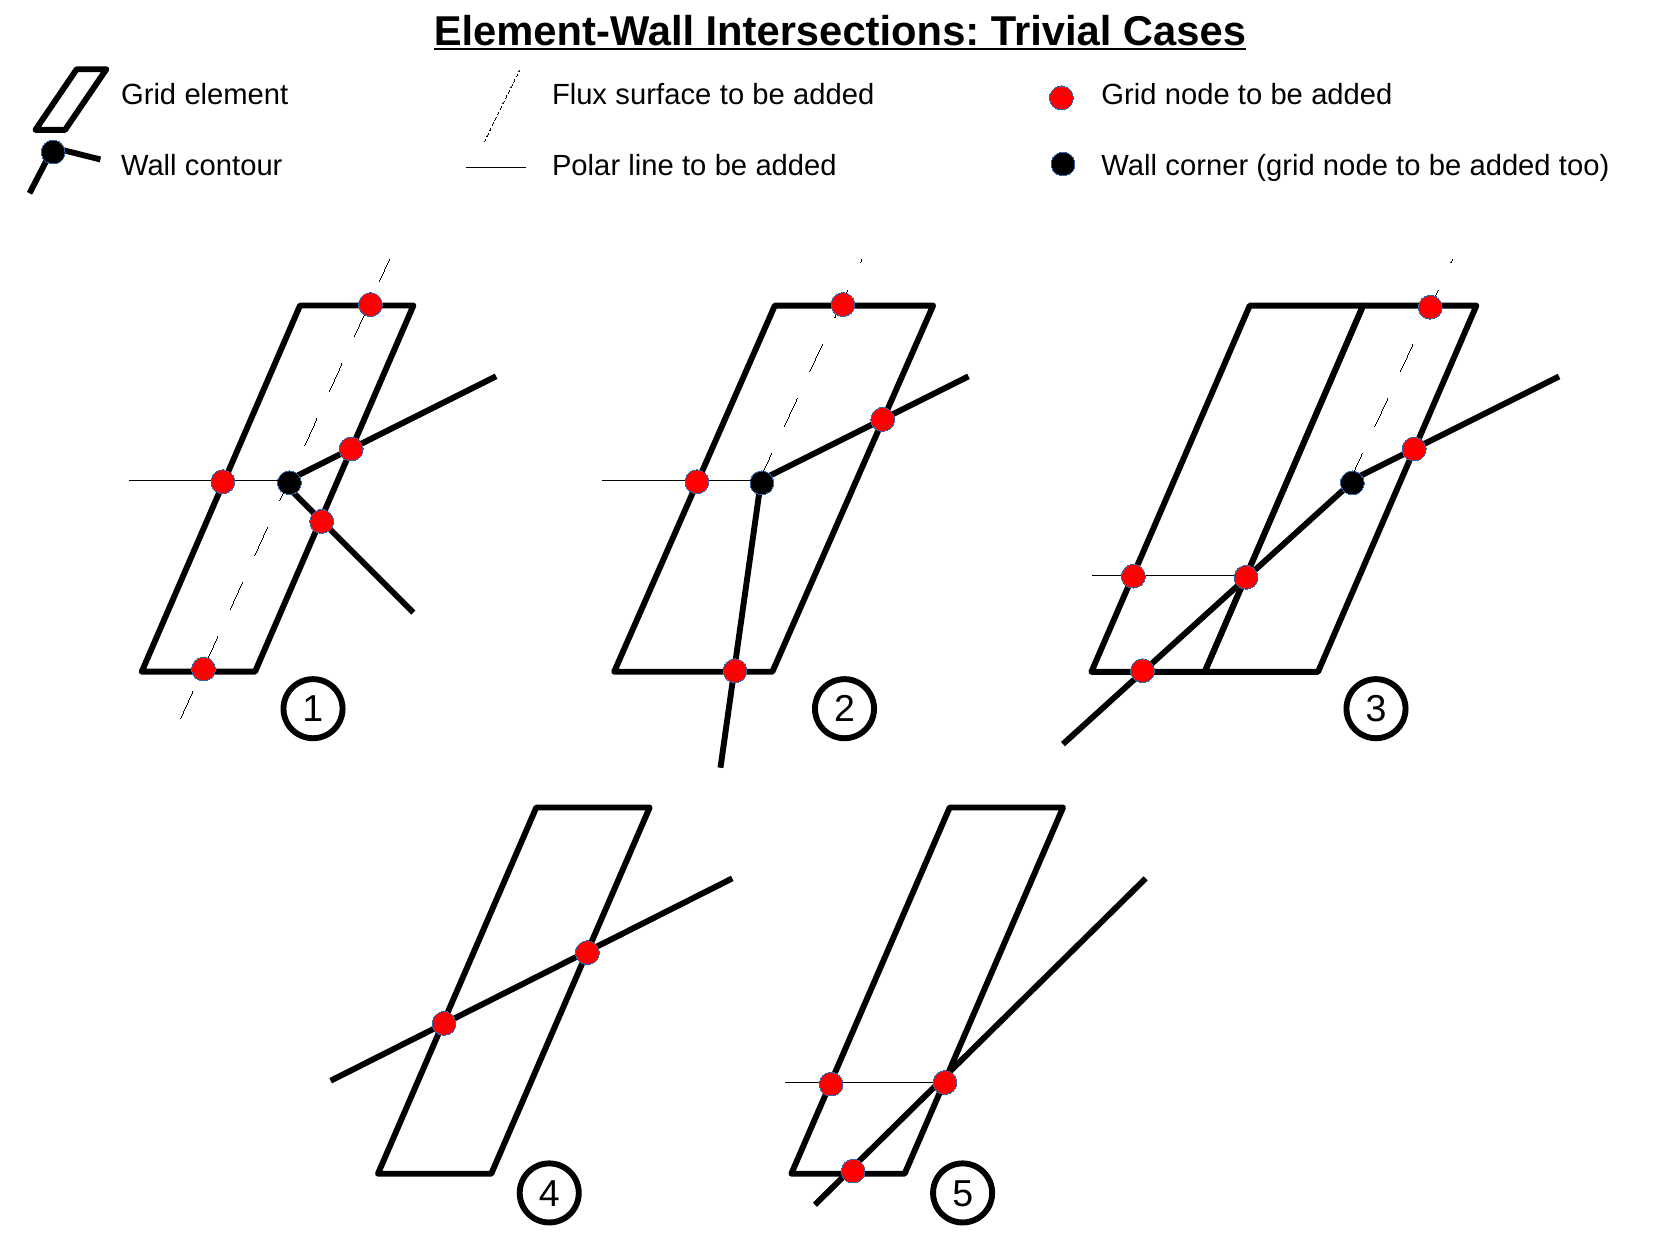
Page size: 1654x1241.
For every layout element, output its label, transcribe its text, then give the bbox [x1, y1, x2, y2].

text_box [1418, 295, 1443, 320]
text_box [841, 1159, 865, 1183]
text_box [309, 509, 334, 534]
text_box [723, 658, 747, 683]
text_box [575, 940, 600, 965]
text_box [277, 470, 302, 495]
text_box [831, 292, 855, 317]
text_box [432, 1011, 456, 1036]
text_box Element-Wall Intersections: Trivial Cases [419, 0, 1376, 62]
text_box [191, 657, 216, 681]
text_box [750, 470, 774, 495]
text_box Polar line to be added [537, 141, 928, 190]
text_box Wall corner (grid node to be added too) [1086, 141, 1654, 190]
text_box [1234, 565, 1258, 590]
text_box [358, 292, 383, 317]
text_box [819, 1072, 843, 1096]
text_box Grid node to be added [1086, 70, 1477, 119]
text_box [1130, 658, 1155, 683]
text_box [41, 140, 66, 164]
text_box 5 [933, 1163, 993, 1223]
text_box [1051, 152, 1075, 176]
text_box [1340, 470, 1365, 495]
text_box [339, 437, 364, 461]
text_box Flux surface to be added [537, 70, 928, 119]
text_box 2 [814, 679, 875, 739]
text_box 3 [1346, 679, 1406, 739]
text_box [1049, 85, 1074, 110]
text_box [870, 407, 895, 432]
text_box [933, 1070, 957, 1095]
text_box [685, 469, 709, 494]
text_box Grid element [106, 70, 367, 119]
text_box [1402, 437, 1427, 461]
text_box Wall contour [106, 141, 367, 190]
text_box [211, 469, 235, 494]
text_box [1121, 564, 1146, 589]
text_box 1 [283, 679, 343, 739]
text_box 4 [519, 1163, 579, 1223]
